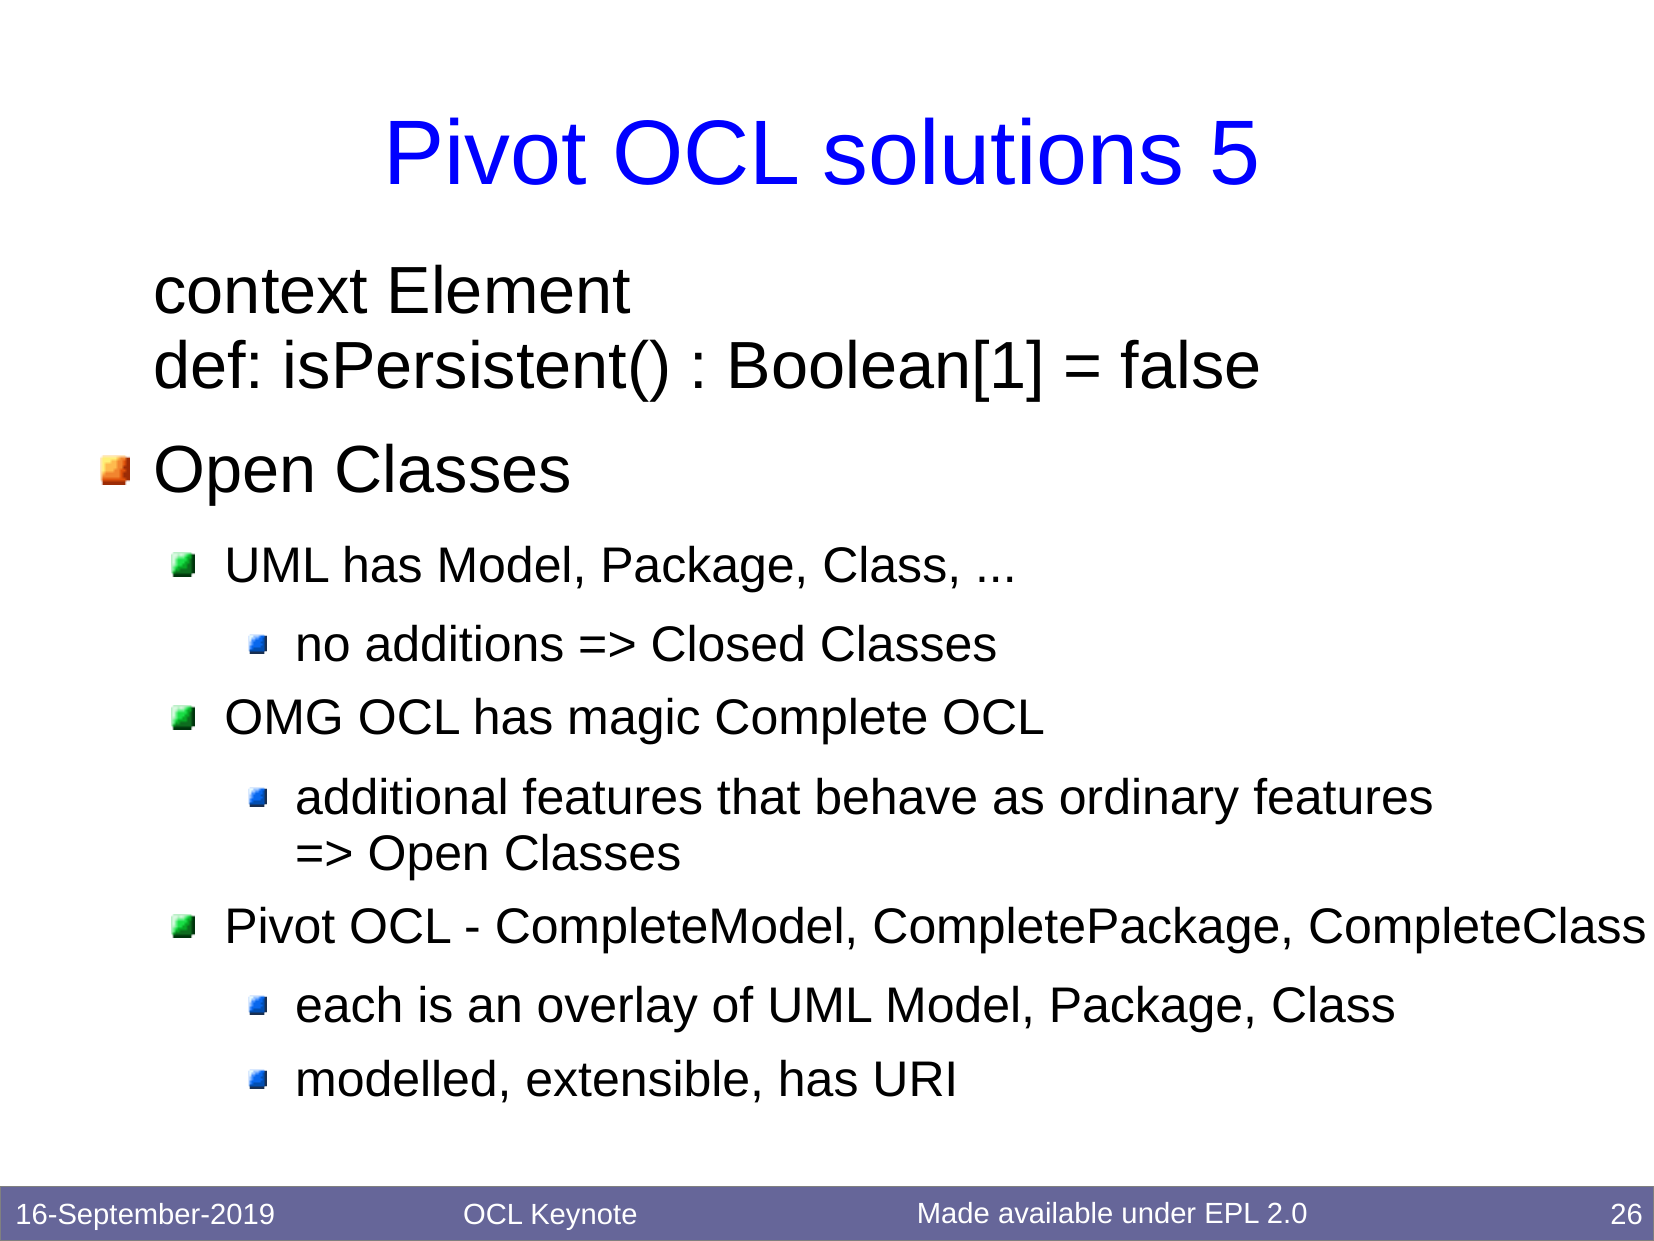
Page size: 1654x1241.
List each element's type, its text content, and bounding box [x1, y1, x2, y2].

title Pivot OCL solutions 5 [78, 49, 1567, 257]
list context Element def: isPersistent() : Boolean[1] = false Open Classes UML has Model, Package, Class, ... no additions => Closed Classes OMG OCL has magic Complete OCL additional features that behave as ordinary features => Open Classes Pivot OCL - CompleteModel, CompletePackage, CompleteClass each is an overlay of UML Model, Package, Class modelled, extensible, has URI [82, 253, 1654, 1147]
